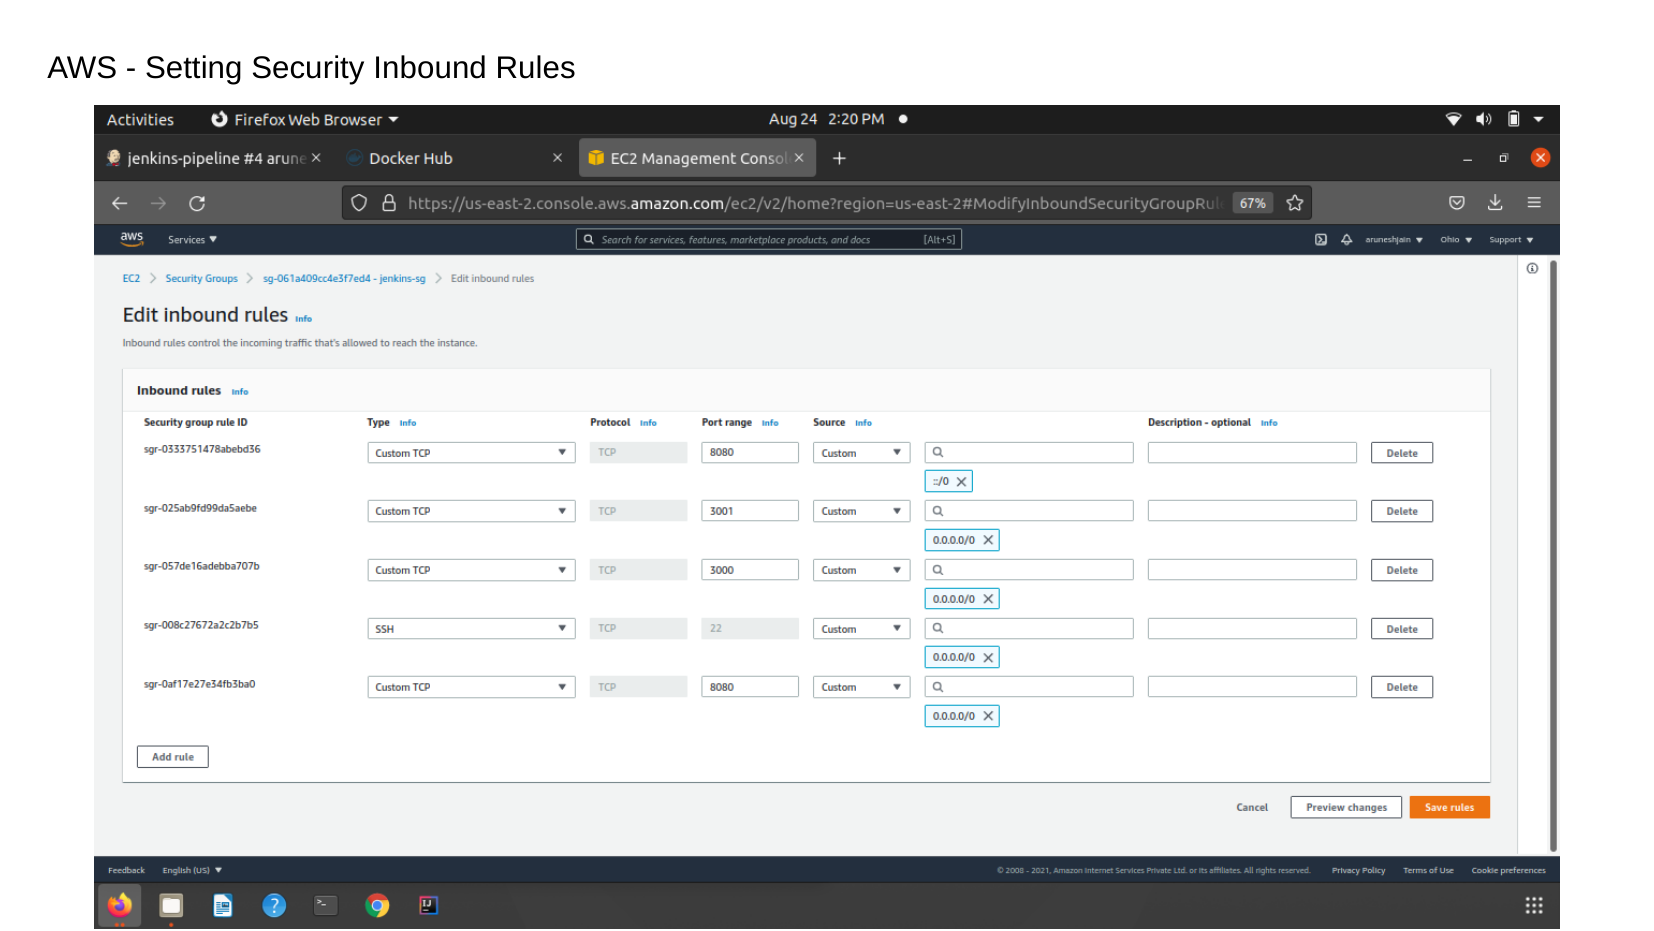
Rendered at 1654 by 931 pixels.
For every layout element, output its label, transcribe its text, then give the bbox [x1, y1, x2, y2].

picture [94, 105, 1560, 929]
title AWS - Setting Security Inbound Rules [47, 39, 1536, 97]
